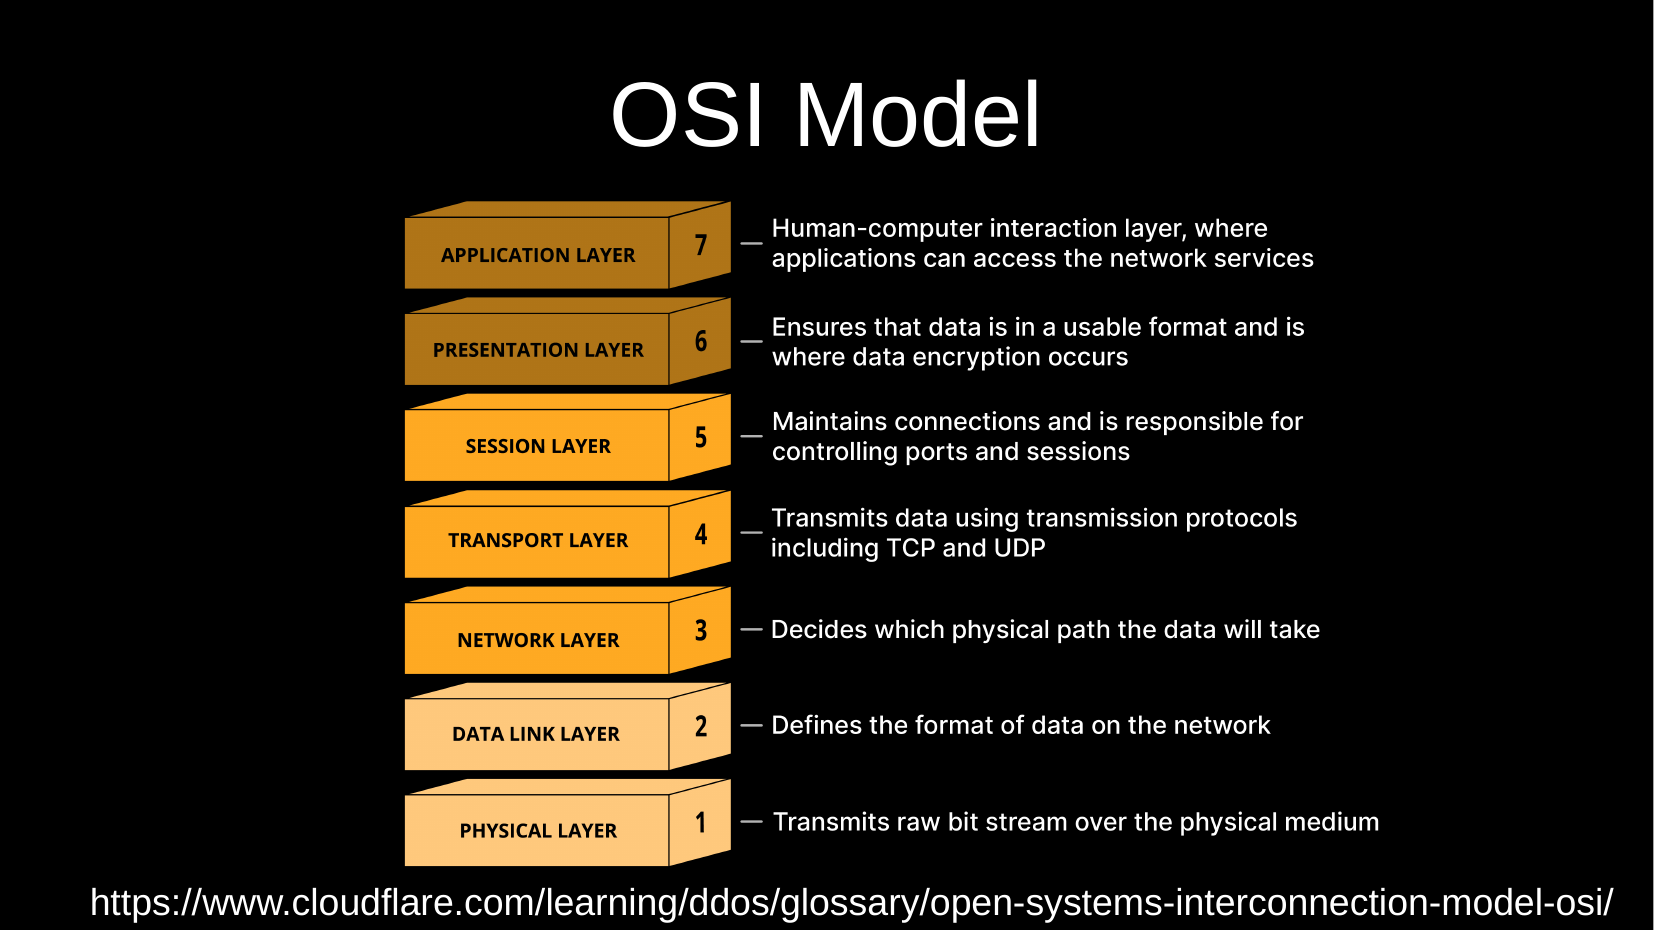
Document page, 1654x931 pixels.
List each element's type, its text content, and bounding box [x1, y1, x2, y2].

text_box https://www.cloudflare.com/learning/ddos/glossary/open-systems-interconnection-model-osi/ [75, 874, 1630, 931]
picture [0, 102, 1651, 928]
title OSI Model [82, 37, 1571, 193]
